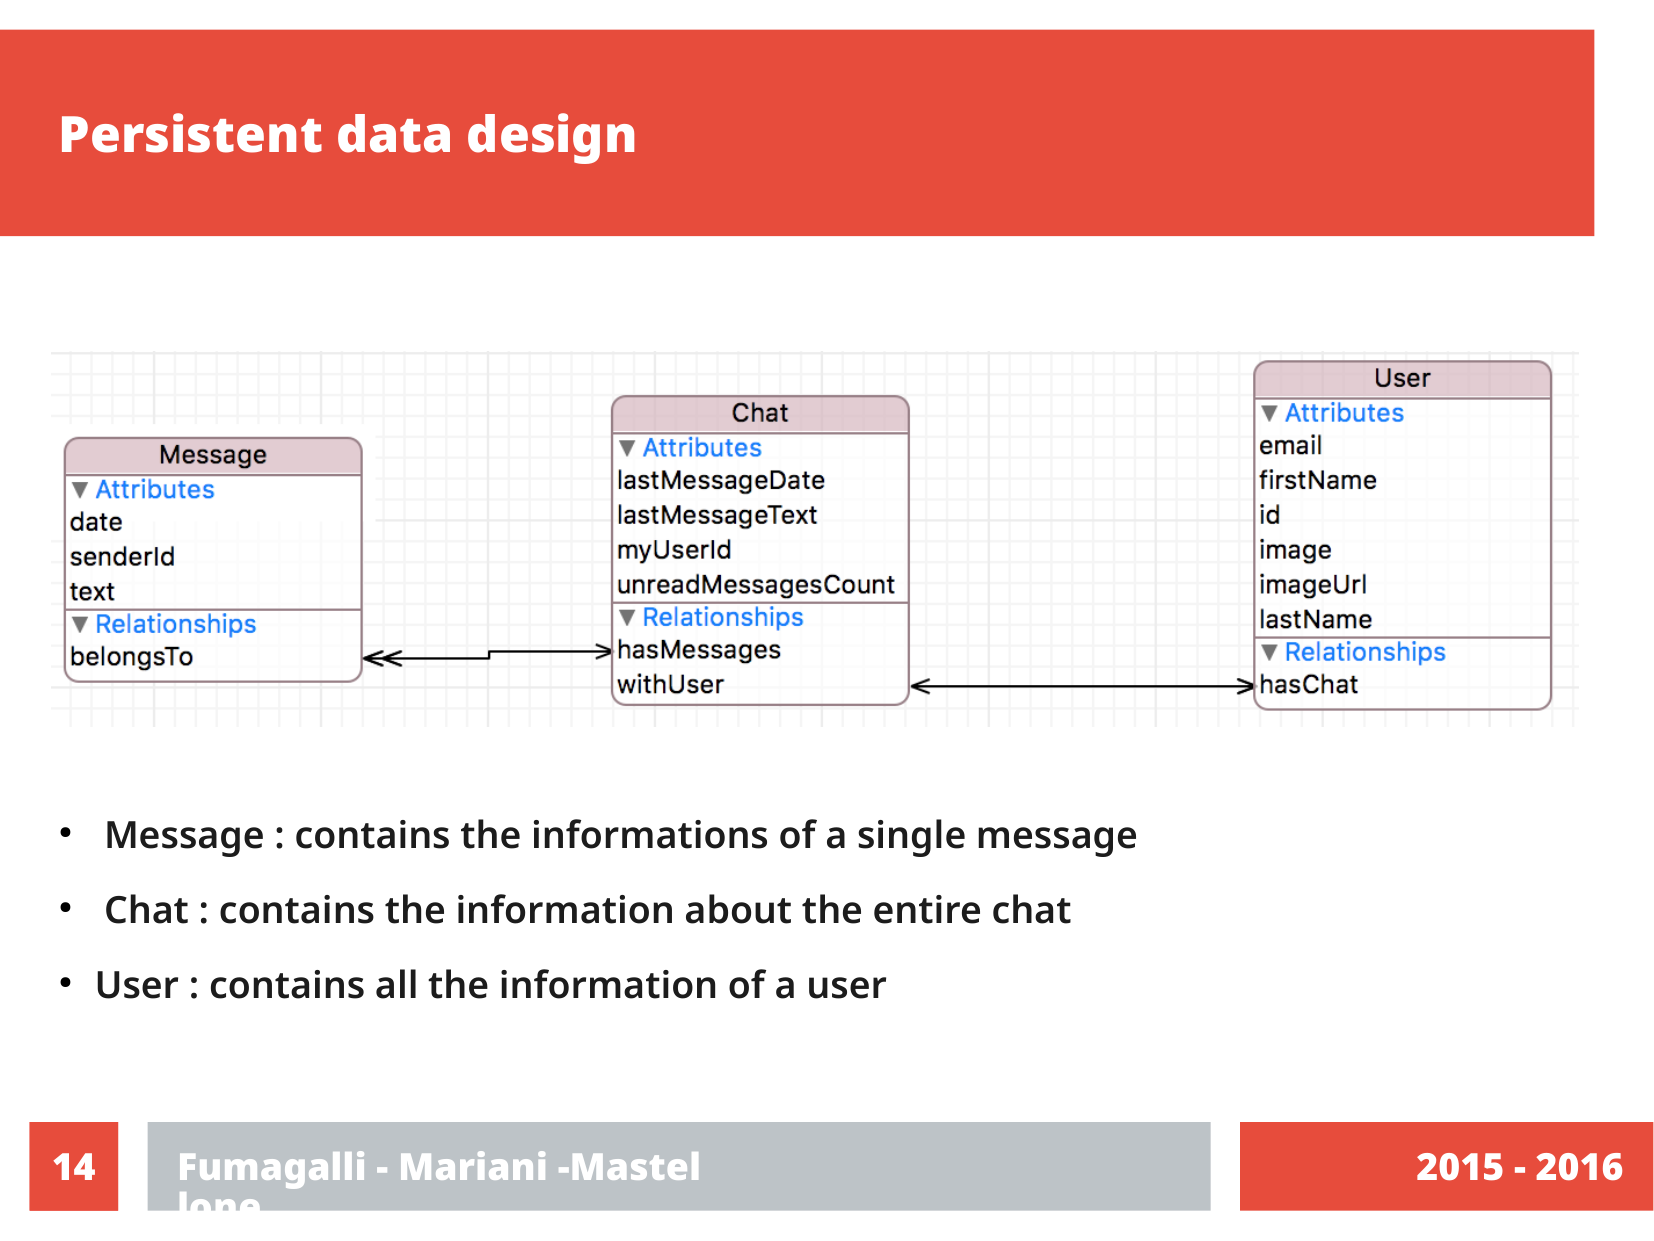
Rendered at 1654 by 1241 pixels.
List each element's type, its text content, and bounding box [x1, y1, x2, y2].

picture [51, 351, 1579, 727]
list Message : contains the informations of a single message Chat : contains the information about the entire chat User : contains all the information of a user [59, 727, 1565, 1092]
title Persistent data design [59, 59, 1595, 207]
